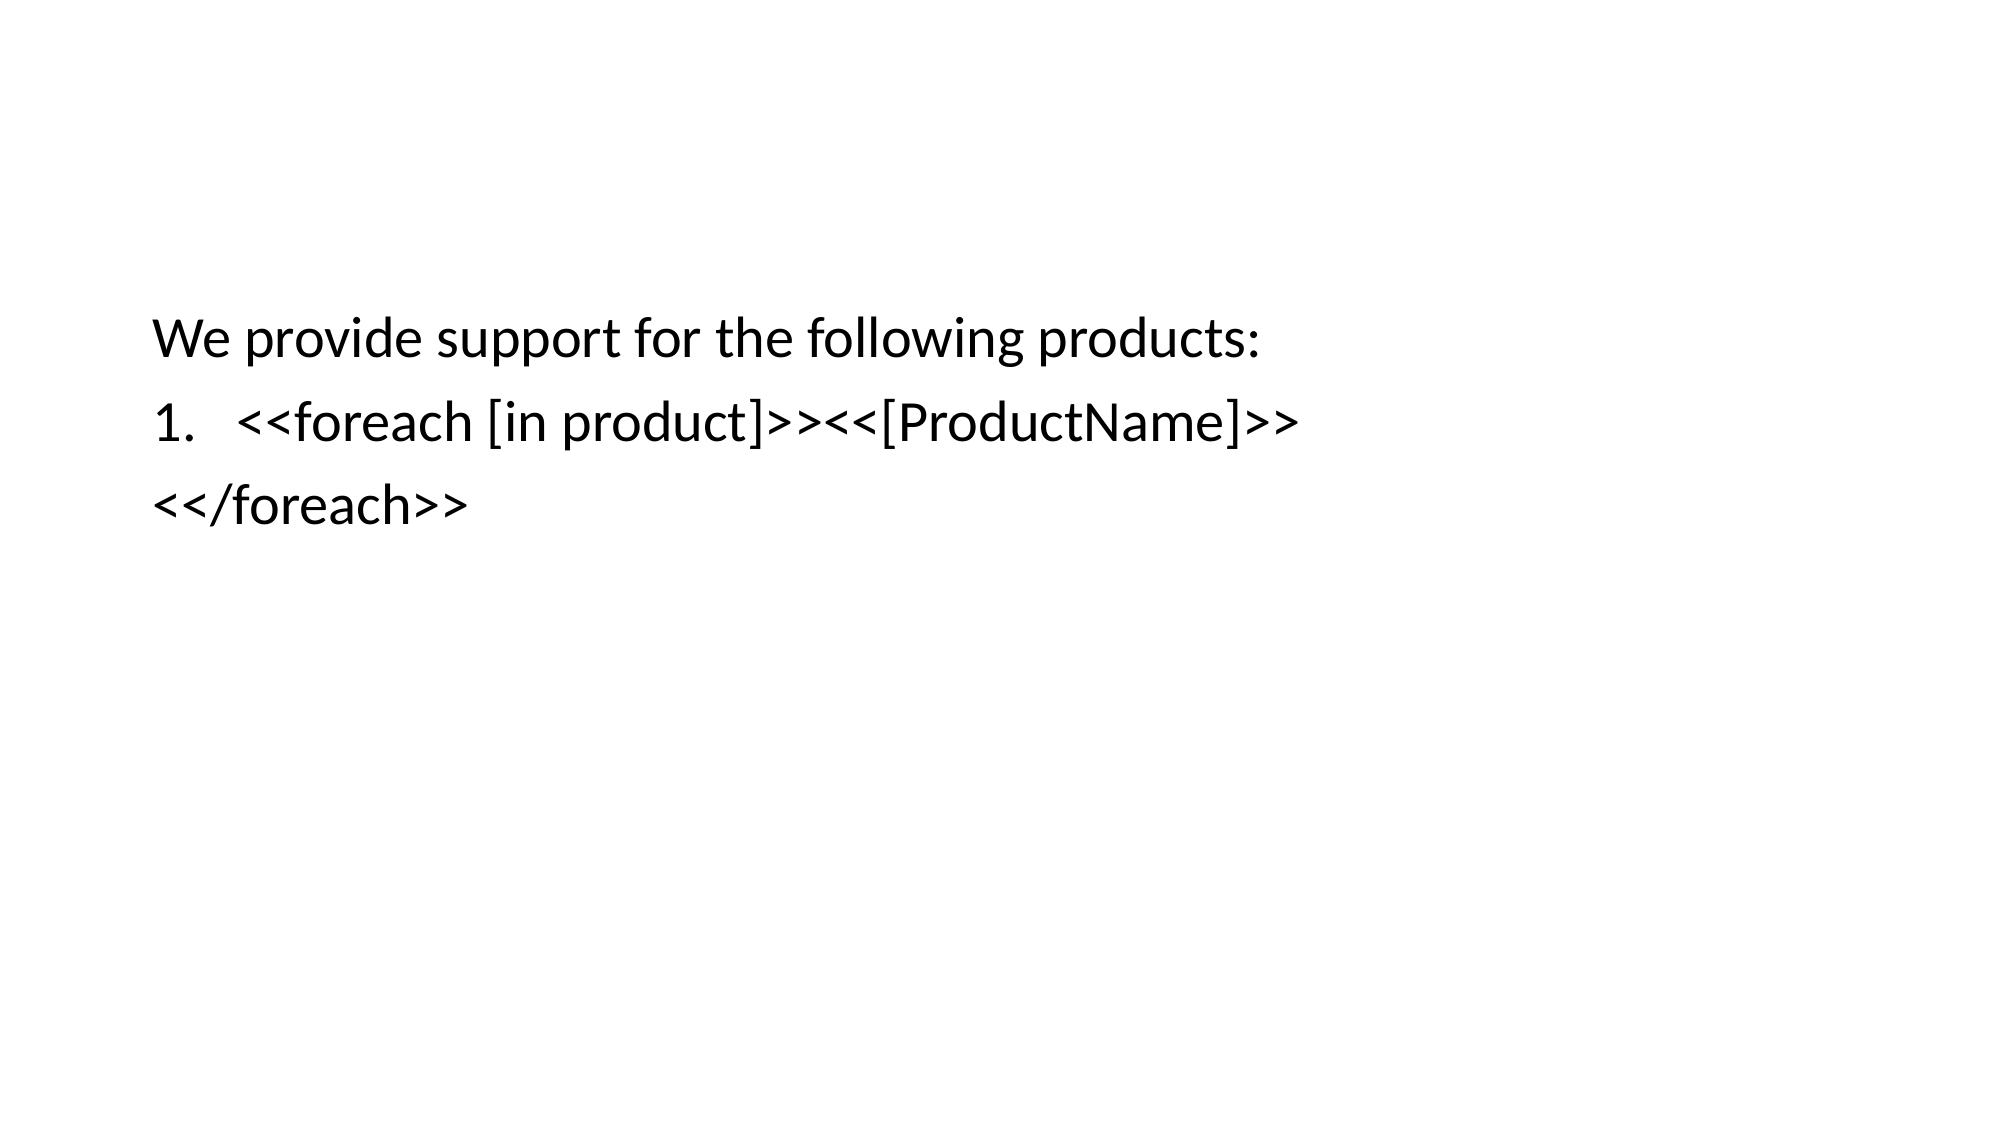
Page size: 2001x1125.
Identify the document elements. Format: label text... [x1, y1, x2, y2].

list We provide support for the following products: <<foreach [in product]>><<[ProductName]>> <</foreach>> [137, 299, 1863, 1014]
